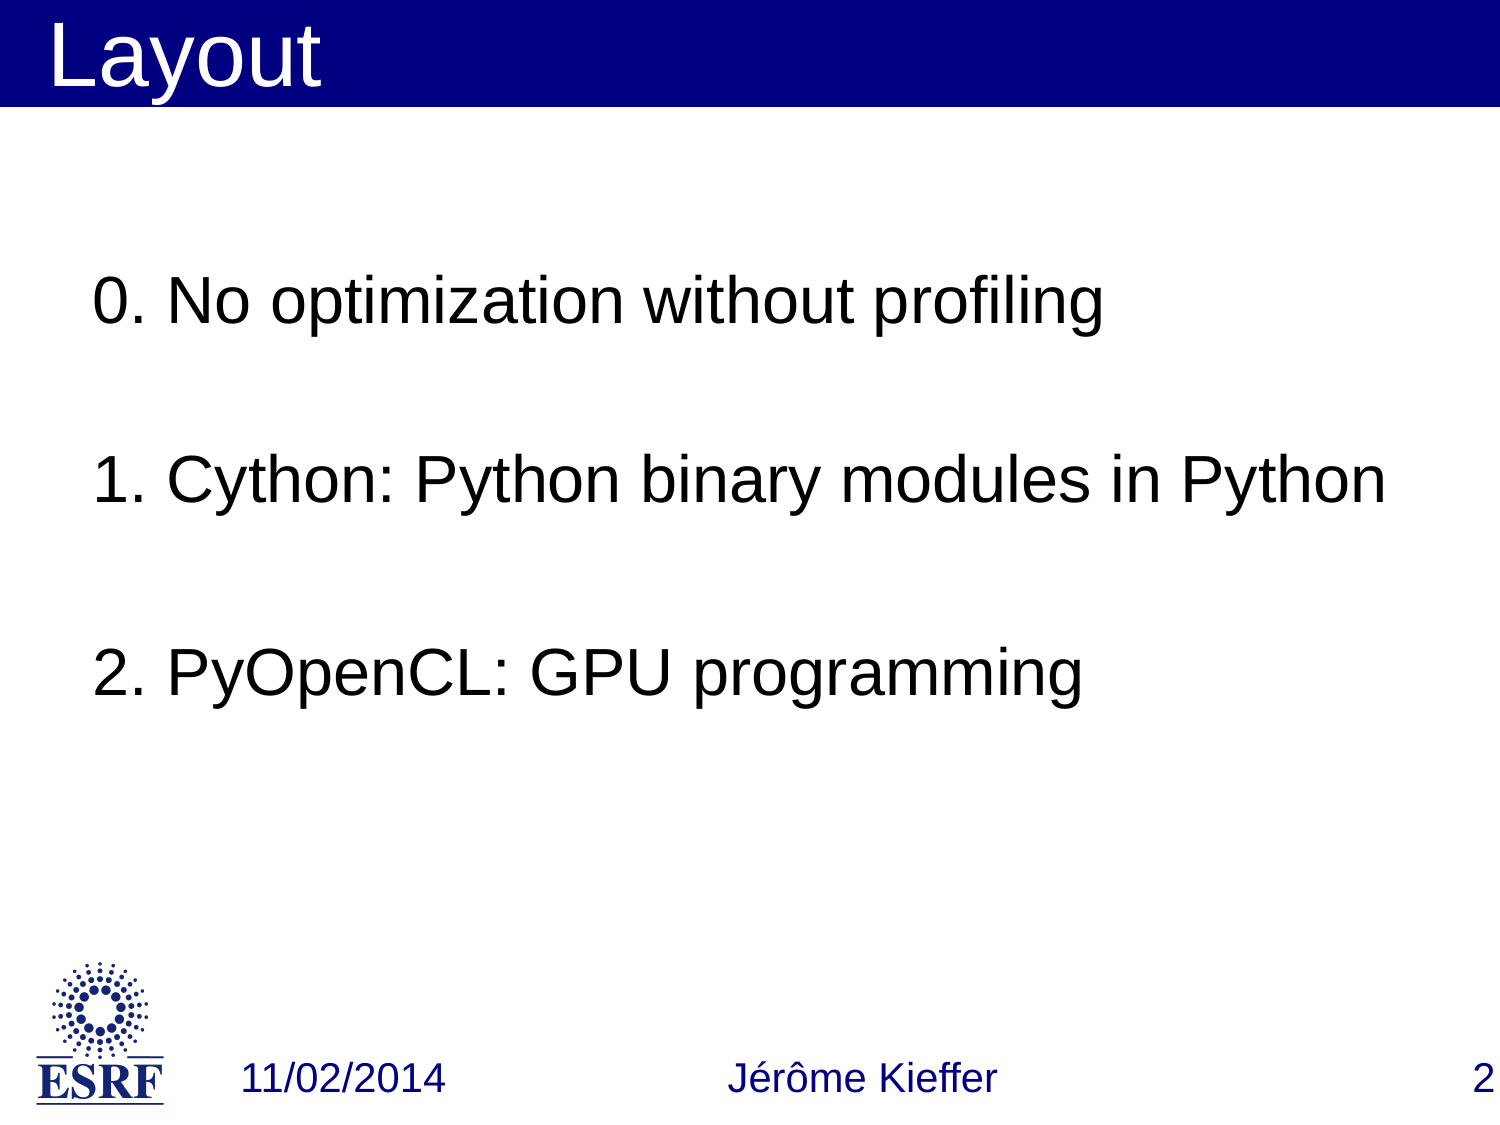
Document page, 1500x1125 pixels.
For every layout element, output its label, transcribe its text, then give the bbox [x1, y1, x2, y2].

picture [29, 956, 171, 1111]
list No optimization without profiling Cython: Python binary modules in Python PyOpenCL: GPU programming [75, 263, 1430, 916]
title Layout [47, 3, 1500, 107]
